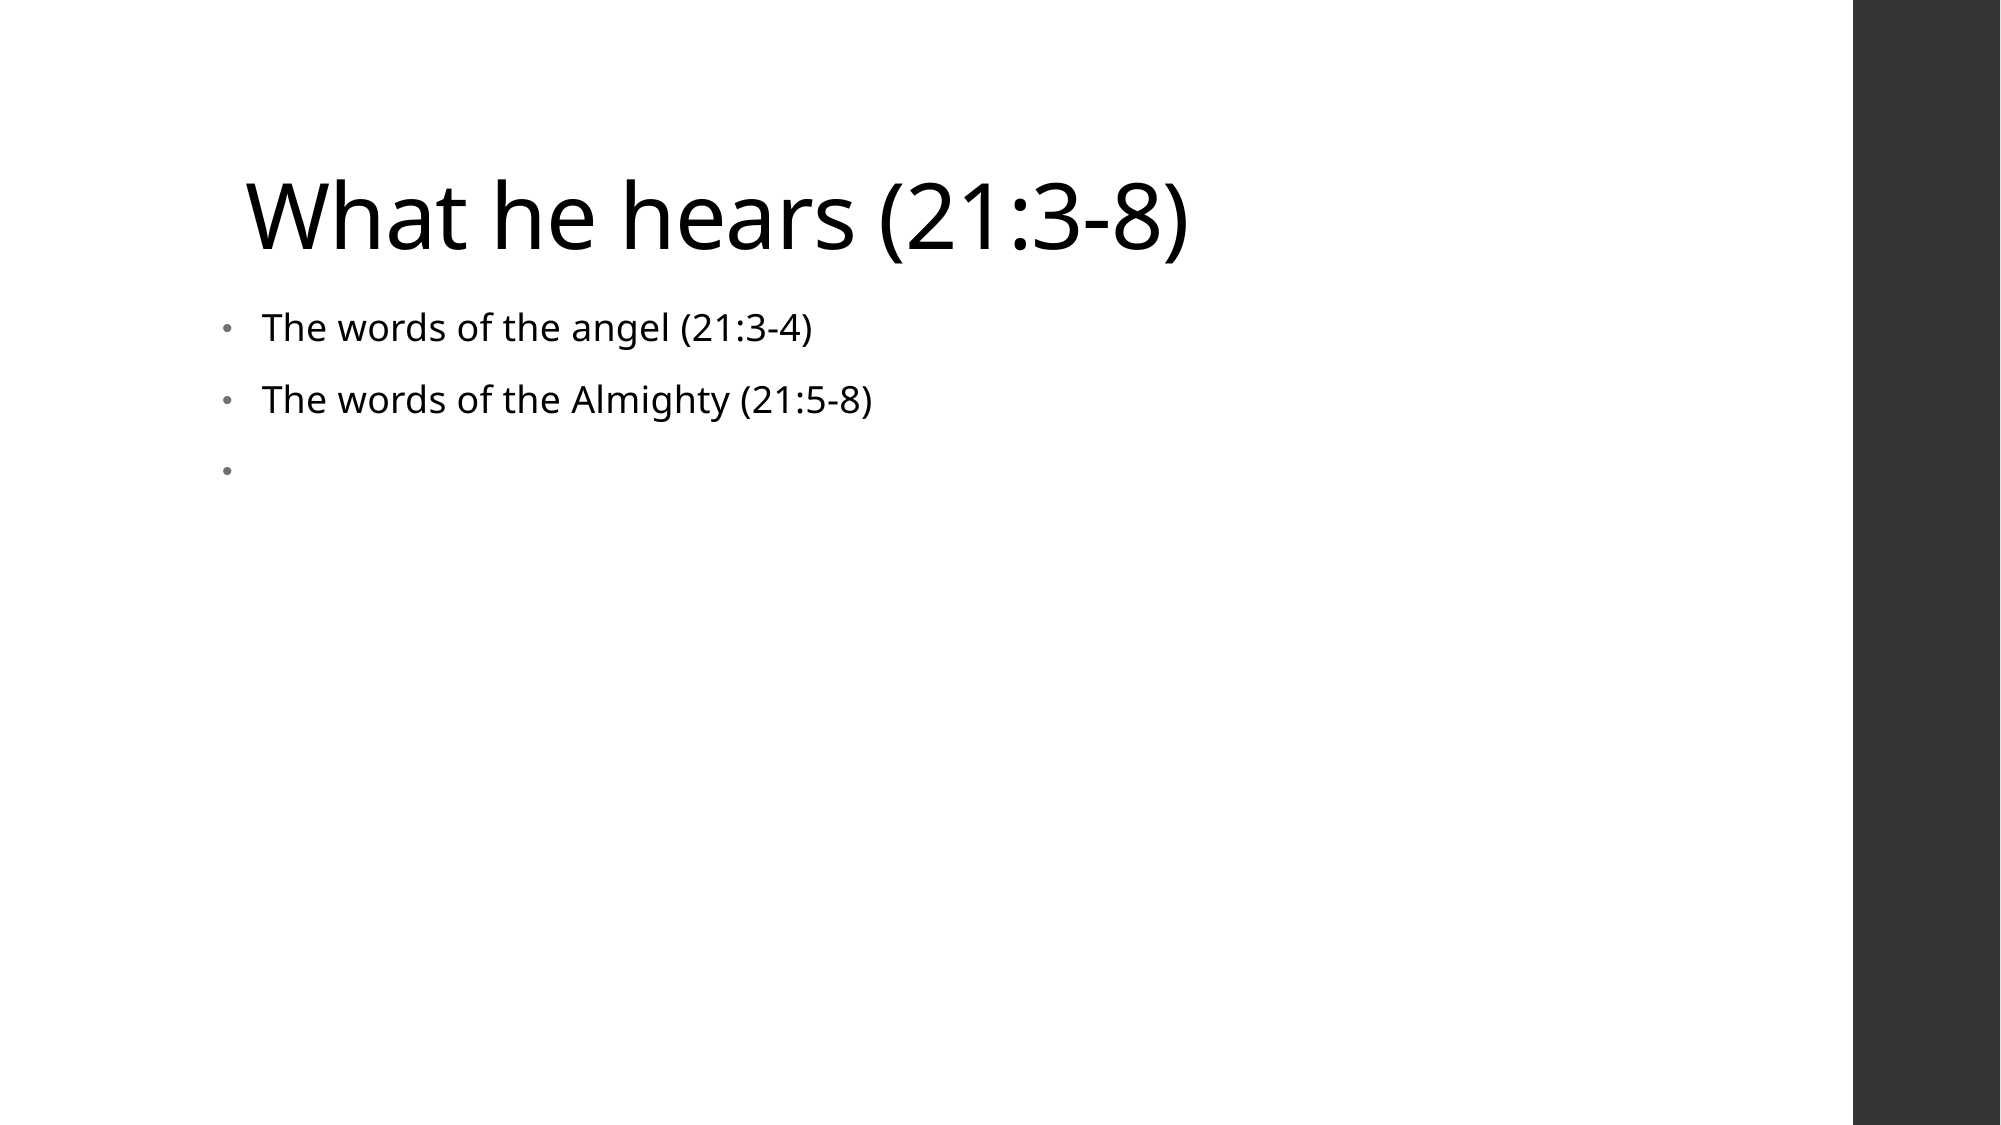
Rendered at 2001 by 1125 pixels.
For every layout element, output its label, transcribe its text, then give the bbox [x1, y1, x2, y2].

list The words of the angel (21:3-4) The words of the Almighty (21:5-8) [206, 299, 1617, 1014]
title What he hears (21:3-8) [206, 60, 1797, 278]
